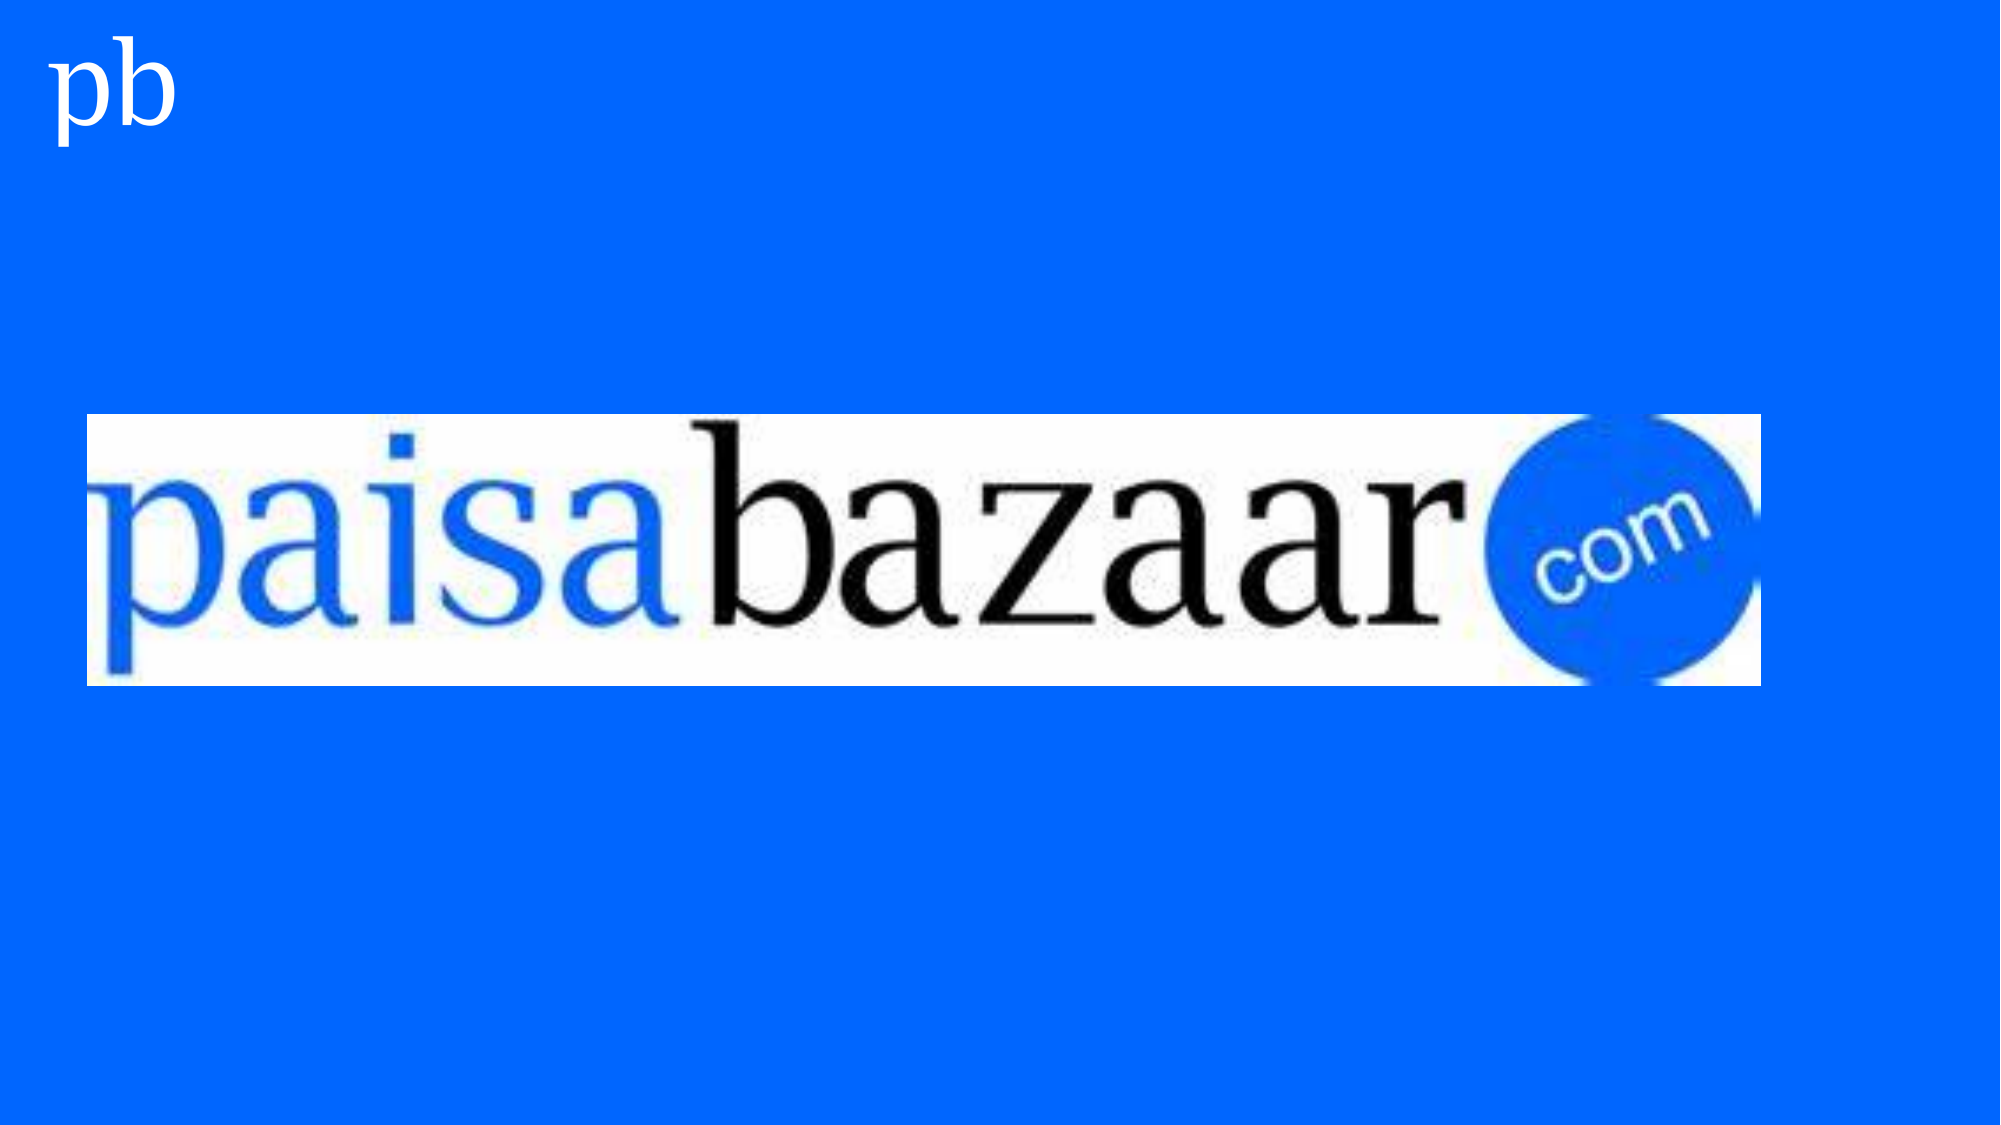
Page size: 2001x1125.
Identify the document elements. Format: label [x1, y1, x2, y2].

picture [14, 0, 209, 182]
picture [87, 414, 1761, 686]
